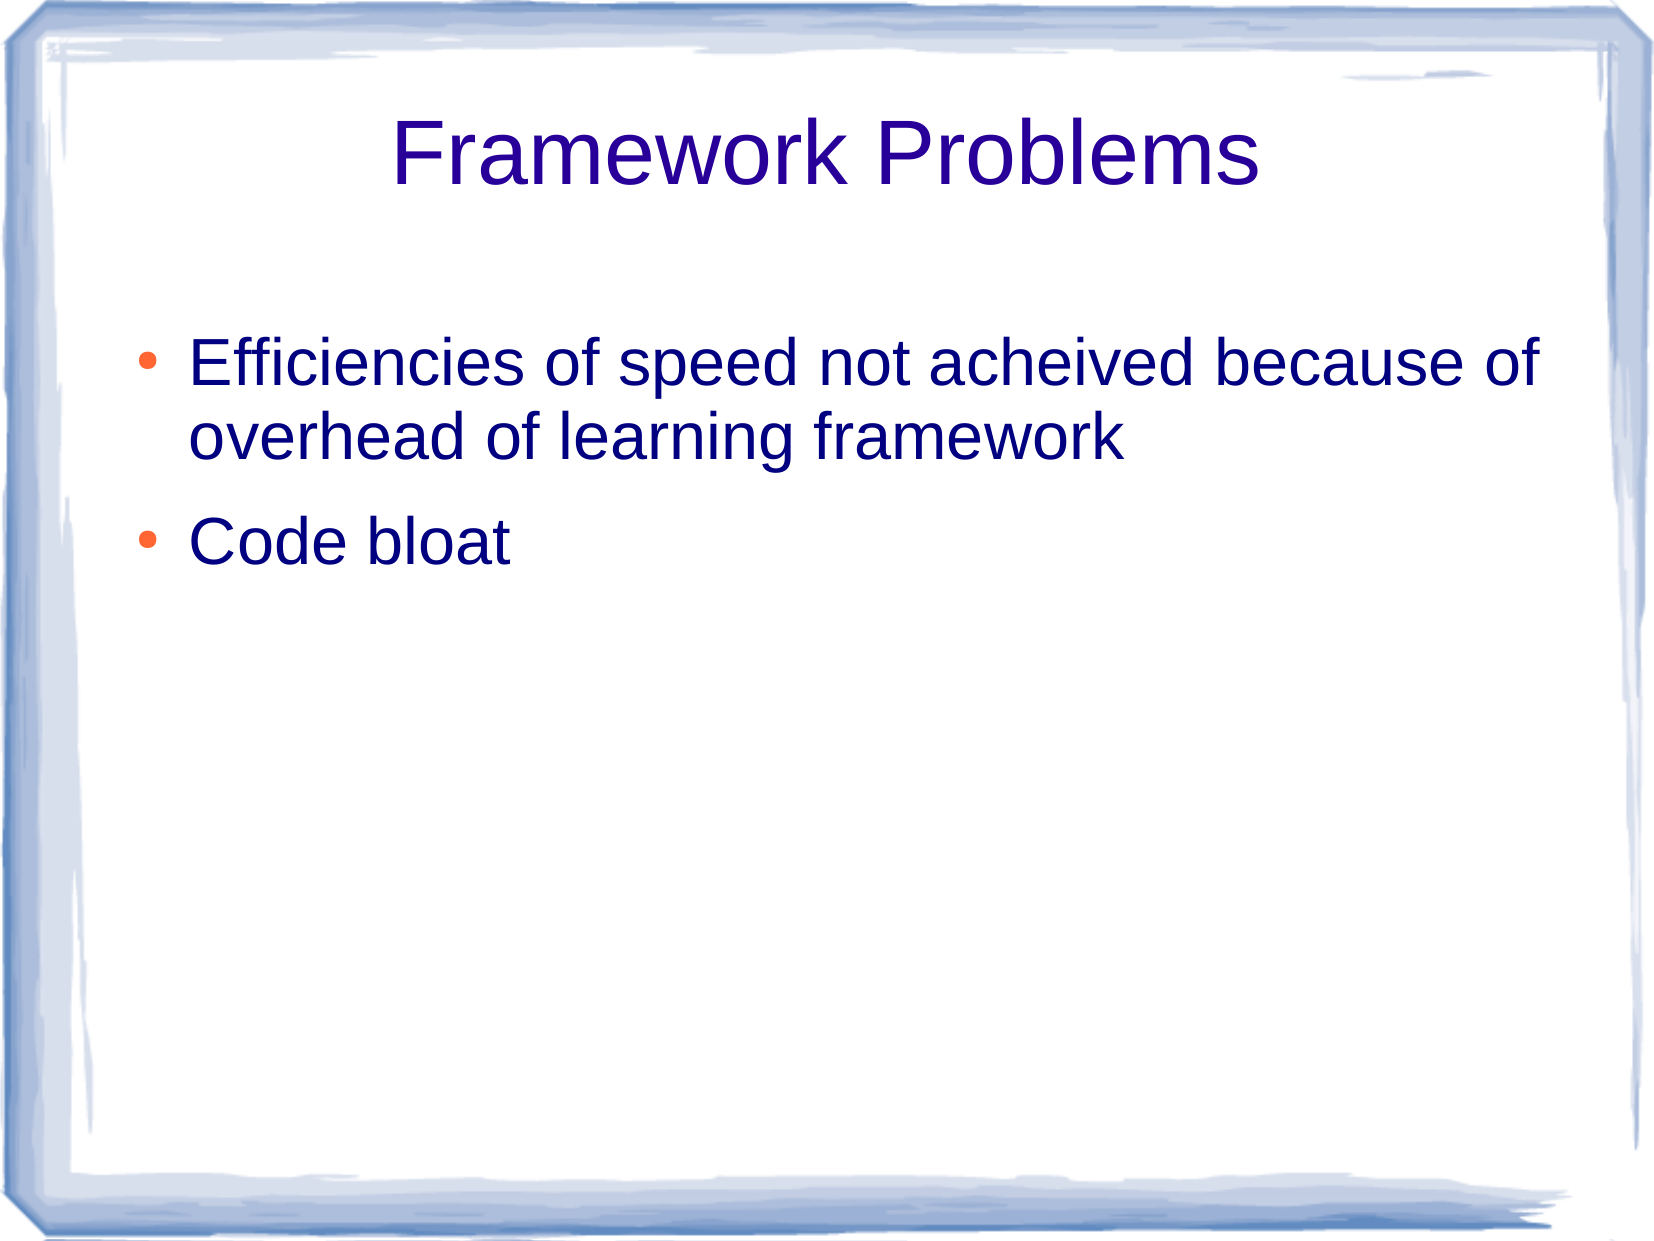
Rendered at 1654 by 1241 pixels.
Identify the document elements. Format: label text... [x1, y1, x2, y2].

list Efficiencies of speed not acheived because of overhead of learning framework Code bloat [118, 324, 1571, 1004]
title Framework Problems [82, 49, 1571, 257]
picture [0, 0, 1654, 1241]
